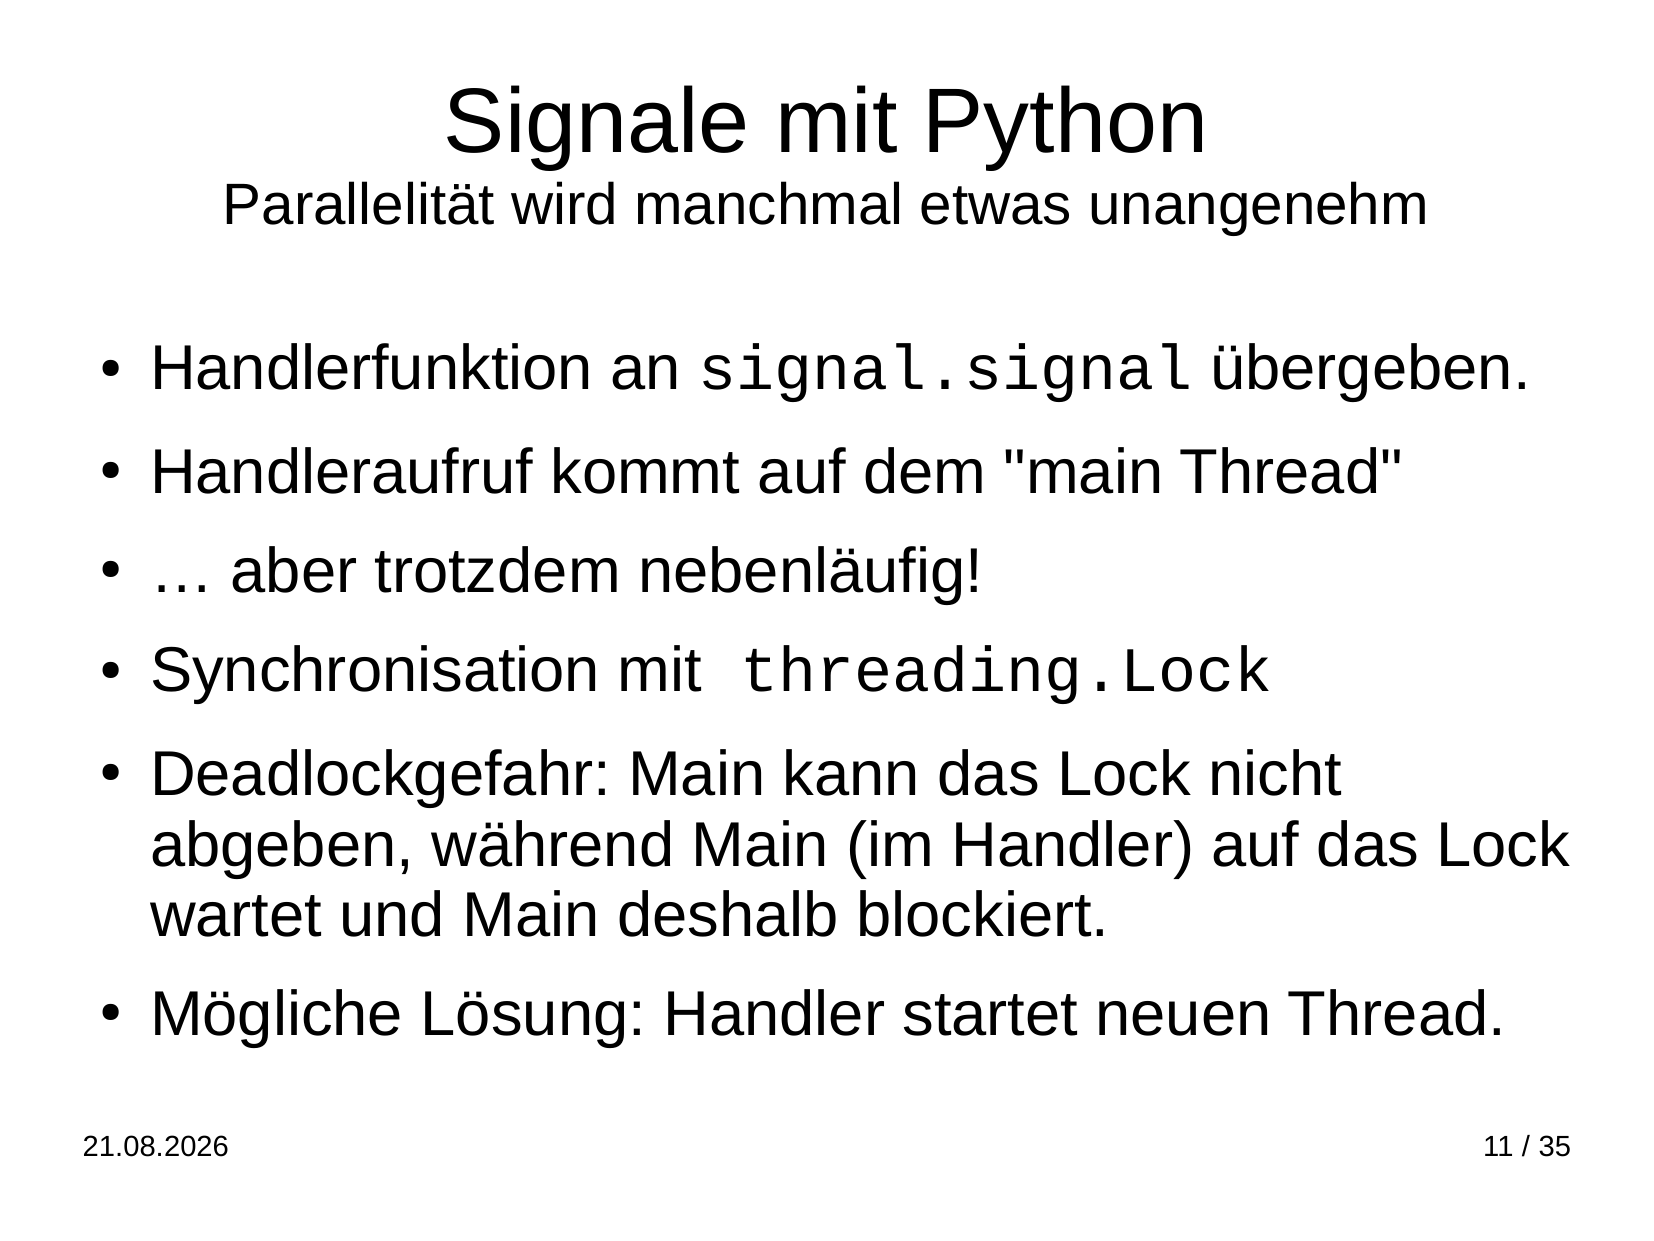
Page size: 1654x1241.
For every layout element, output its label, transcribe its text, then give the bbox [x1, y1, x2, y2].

title Signale mit Python Parallelität wird manchmal etwas unangenehm [82, 49, 1571, 257]
list Handlerfunktion an signal.signal übergeben. Handleraufruf kommt auf dem "main Thread" … aber trotzdem nebenläufig! Synchronisation mit threading.Lock Deadlockgefahr: Main kann das Lock nicht abgeben, während Main (im Handler) auf das Lock wartet und Main deshalb blockiert. Mögliche Lösung: Handler startet neuen Thread. [82, 331, 1607, 1052]
